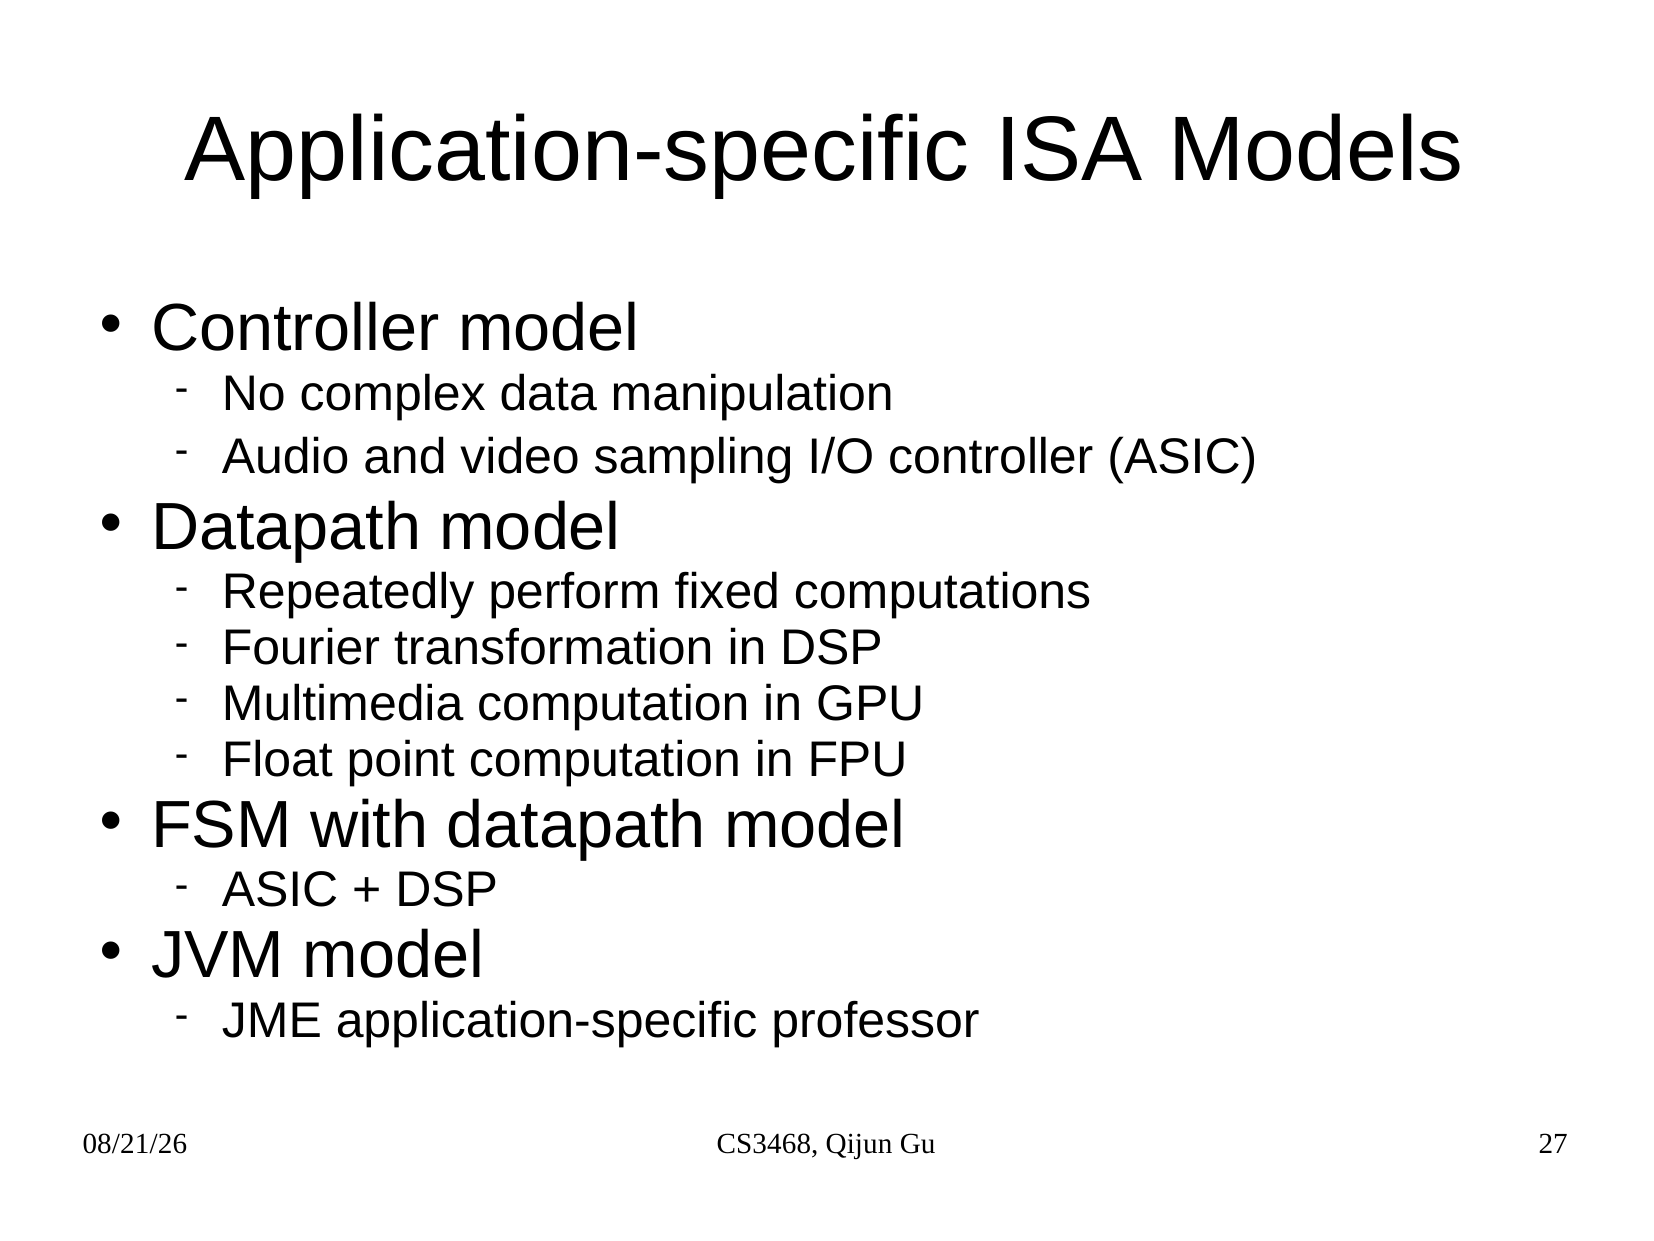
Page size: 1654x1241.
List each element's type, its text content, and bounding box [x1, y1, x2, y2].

list Controller model No complex data manipulation Audio and video sampling I/O controller (ASIC)‏ Datapath model Repeatedly perform fixed computations Fourier transformation in DSP Multimedia computation in GPU Float point computation in FPU FSM with datapath model ASIC + DSP JVM model JME application-specific professor [82, 290, 1569, 1098]
title Application-specific ISA Models [82, 56, 1569, 247]
